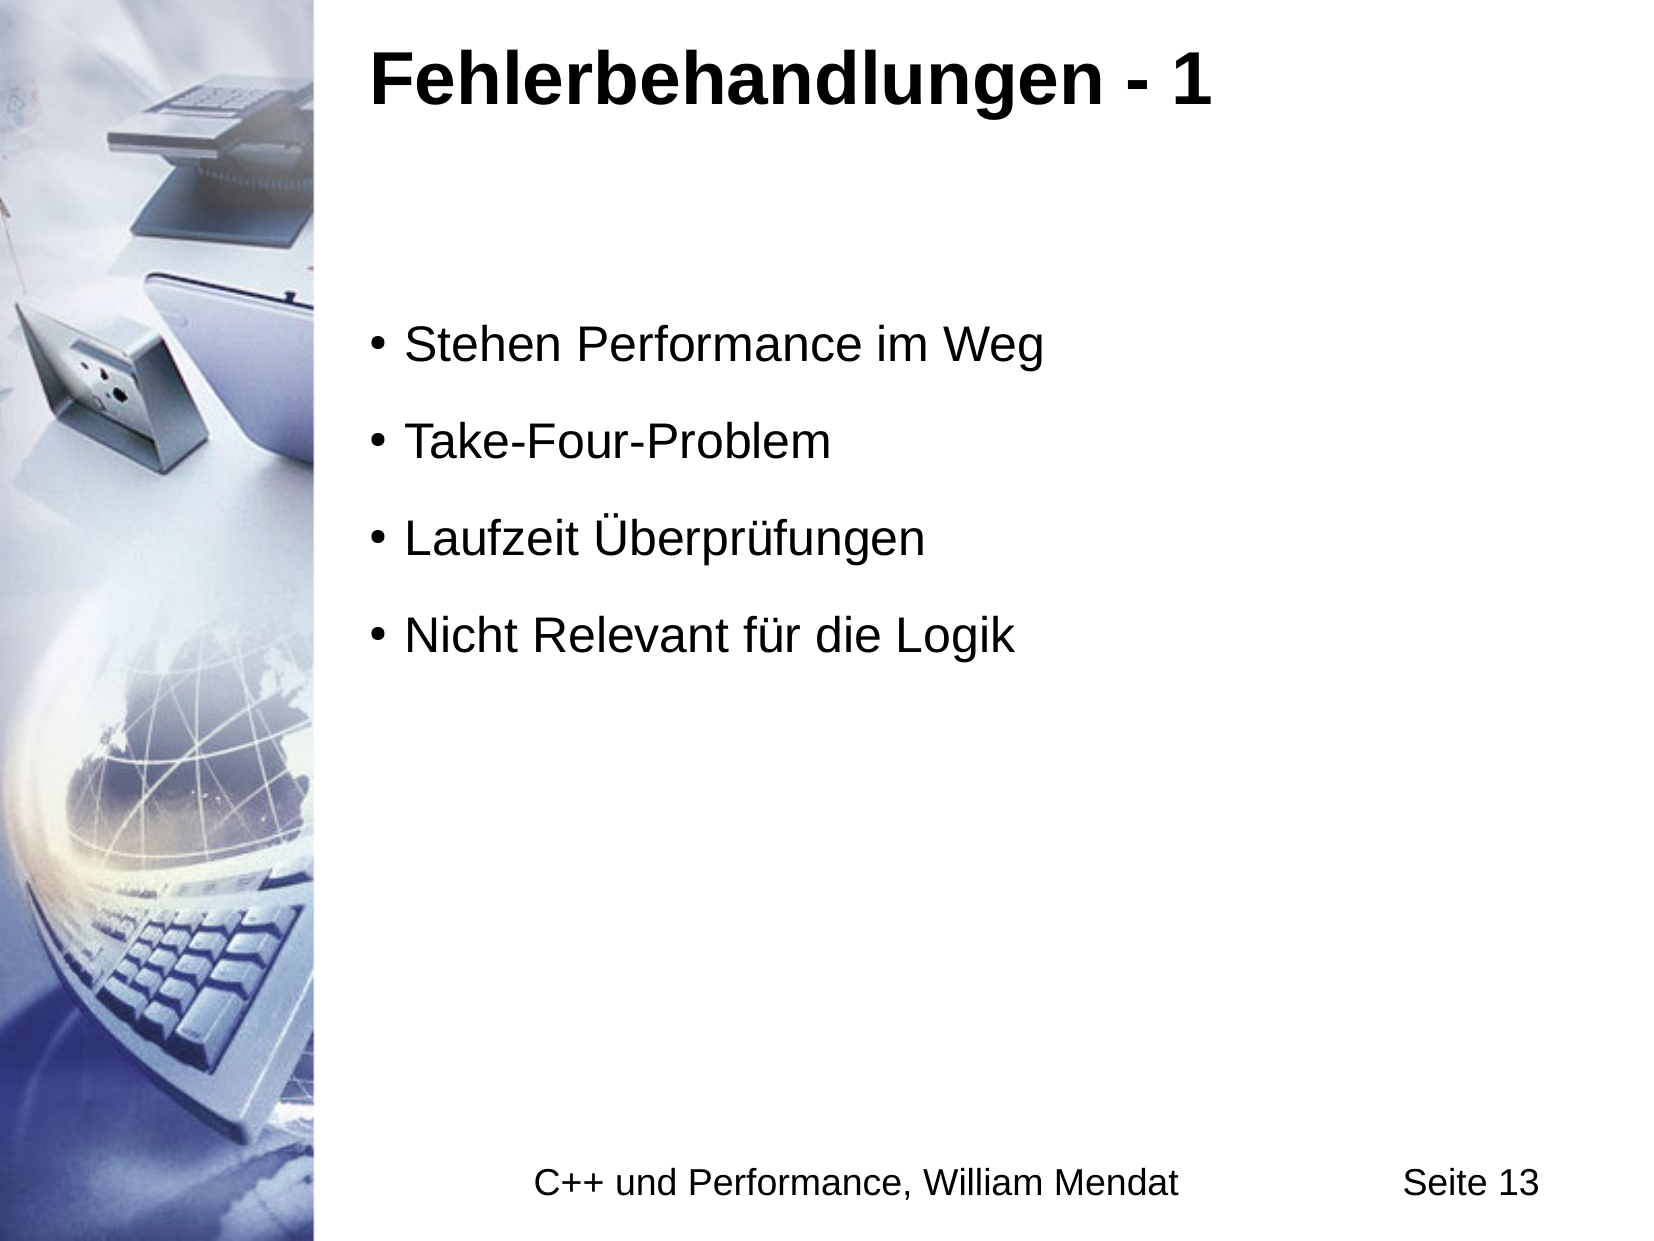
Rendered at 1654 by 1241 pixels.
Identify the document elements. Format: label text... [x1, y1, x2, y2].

text_box C++ und Performance, William Mendat [354, 1153, 1359, 1241]
text_box Fehlerbehandlungen - 1 [354, 29, 1625, 129]
text_box Seite 13 [1387, 1153, 1625, 1211]
picture [0, 0, 1654, 1241]
text_box Stehen Performance im Weg Take-Four-Problem Laufzeit Überprüfungen Nicht Relevant für die Logik [354, 308, 1536, 768]
